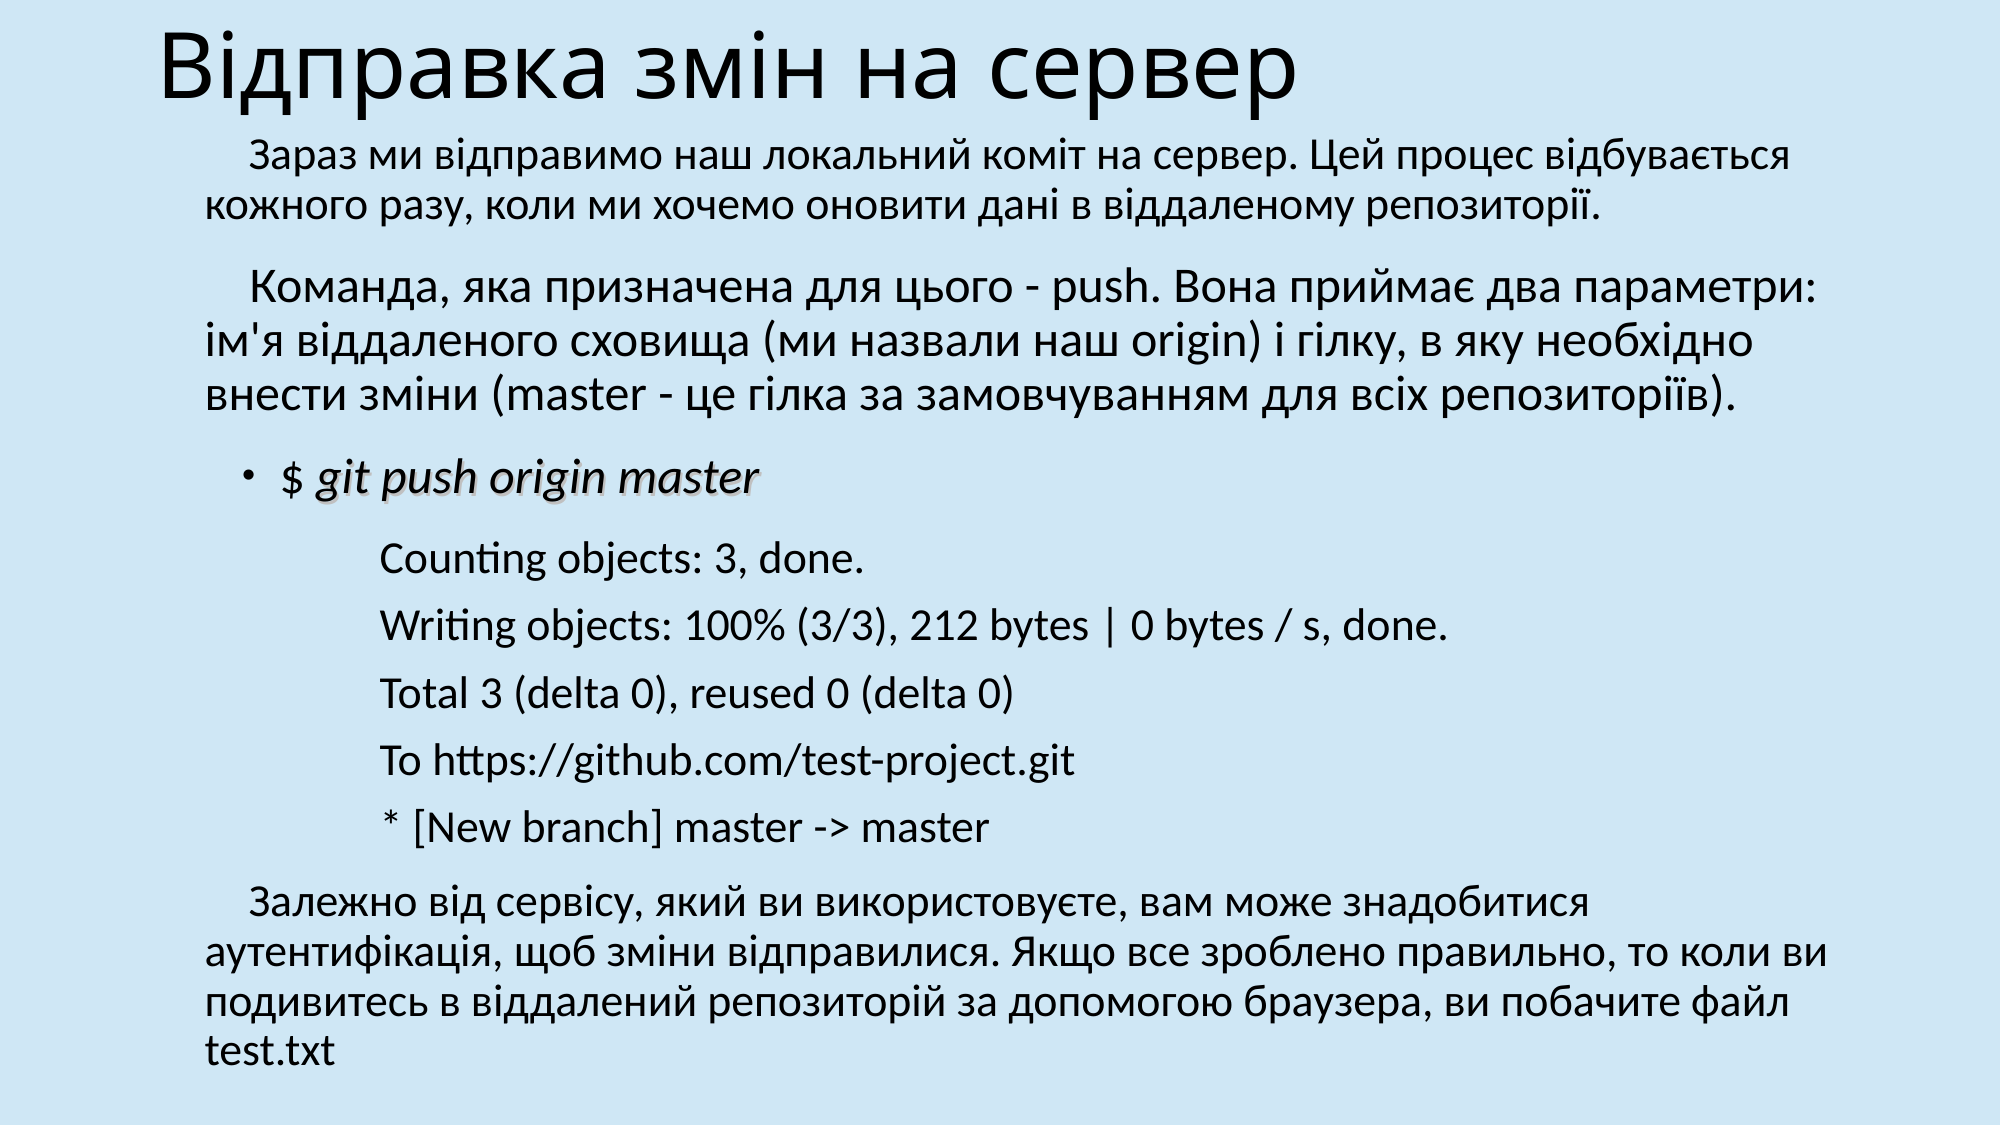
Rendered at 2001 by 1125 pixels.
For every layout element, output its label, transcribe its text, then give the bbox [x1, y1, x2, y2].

list Зараз ми відправимо наш локальний коміт на сервер. Цей процес відбувається кожного разу, коли ми хочемо оновити дані в віддаленому репозиторії. Команда, яка призначена для цього - push. Вона приймає два параметри: ім'я віддаленого сховища (ми назвали наш origin) і гілку, в яку необхідно внести зміни (master - це гілка за замовчуванням для всіх репозиторіїв). $ git push origin master Counting objects: 3, done. Writing objects: 100% (3/3), 212 bytes | 0 bytes / s, done. Total 3 (delta 0), reused 0 (delta 0) To https://github.com/test-project.git * [New branch] master -> master Залежно від сервісу, який ви використовуєте, вам може знадобитися аутентифікація, щоб зміни відправилися. Якщо все зроблено правильно, то коли ви подивитесь в віддалений репозиторій за допомогою браузера, ви побачите файл test.txt [152, 118, 1878, 1125]
title Відправка змін на сервер [141, 11, 1867, 130]
